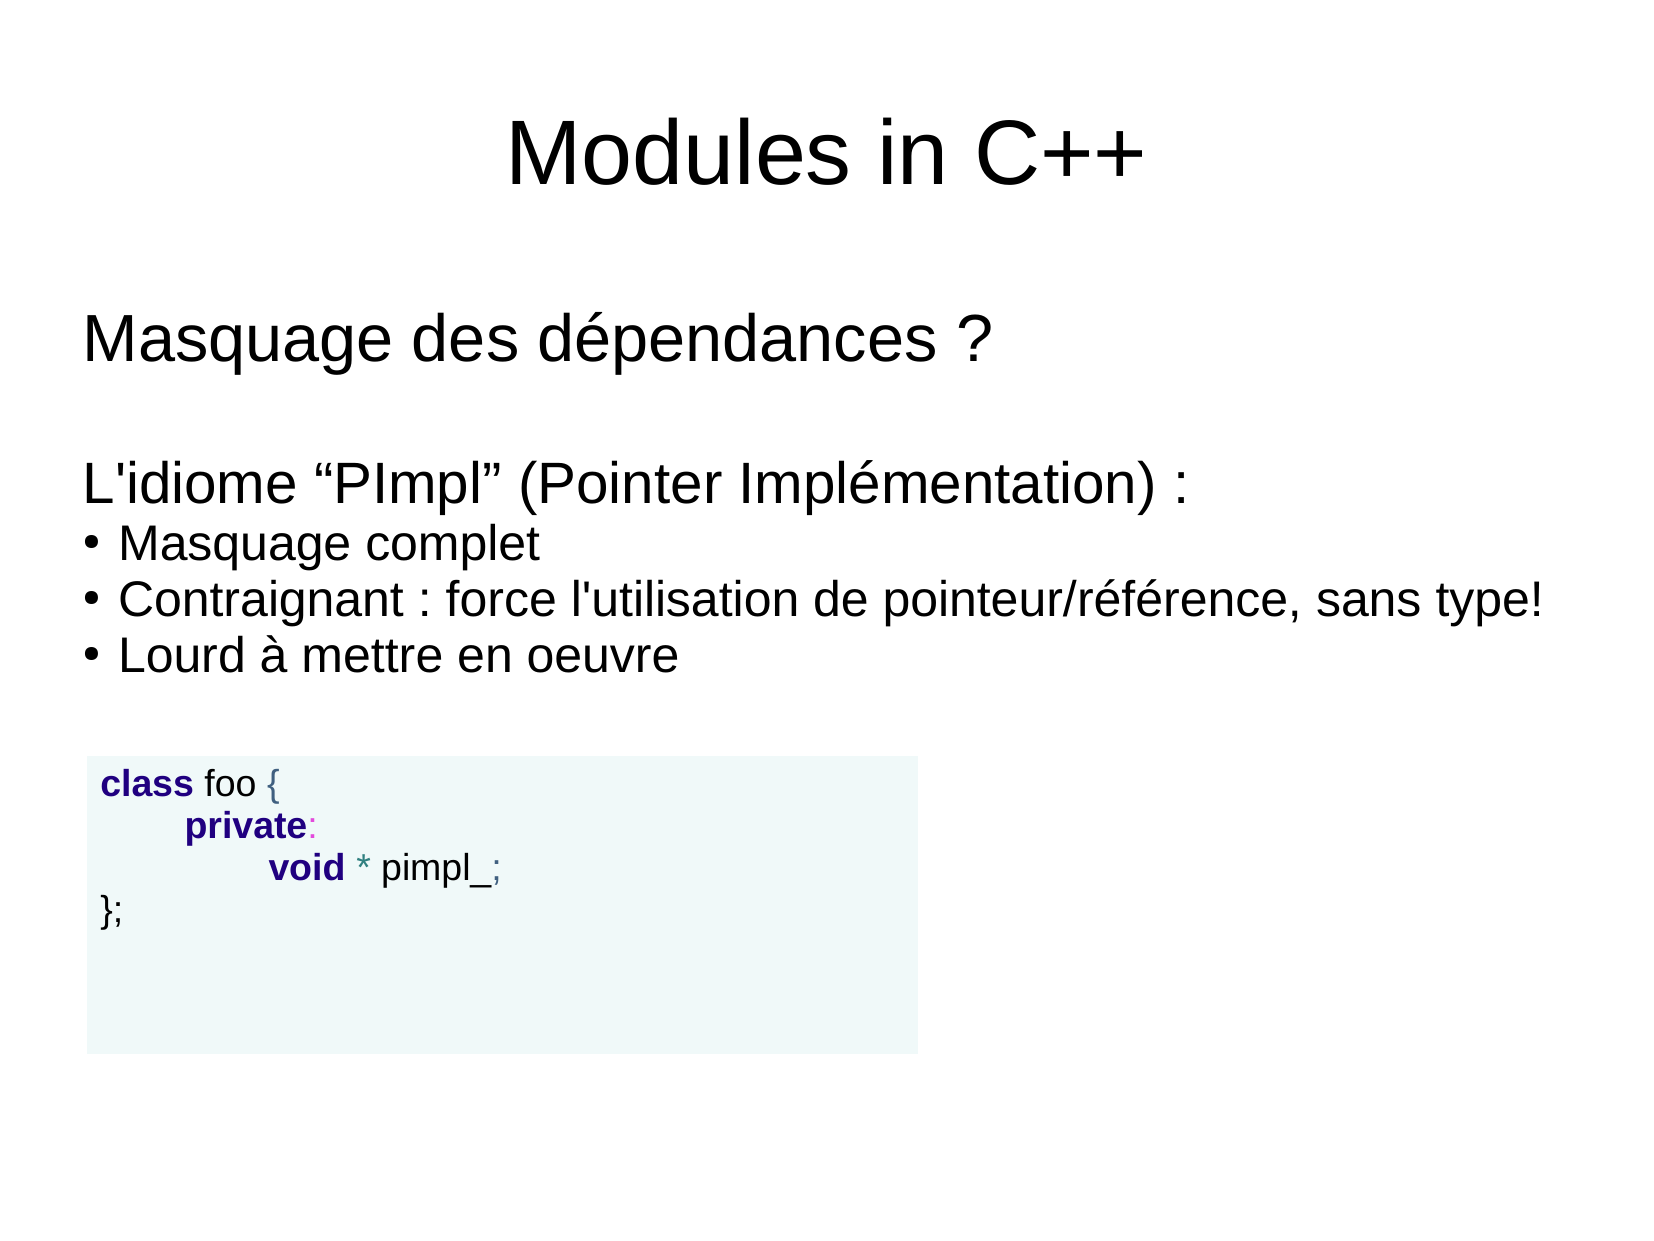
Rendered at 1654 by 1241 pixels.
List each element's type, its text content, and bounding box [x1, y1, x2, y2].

table_header class foo { private: void * pimpl_; }; [87, 756, 918, 1054]
title Modules in C++ [82, 49, 1571, 257]
subtitle Masquage des dépendances ? L'idiome “PImpl” (Pointer Implémentation) : Masquage complet Contraignant : force l'utilisation de pointeur/référence, sans type! Lourd à mettre en oeuvre [82, 290, 1571, 1010]
